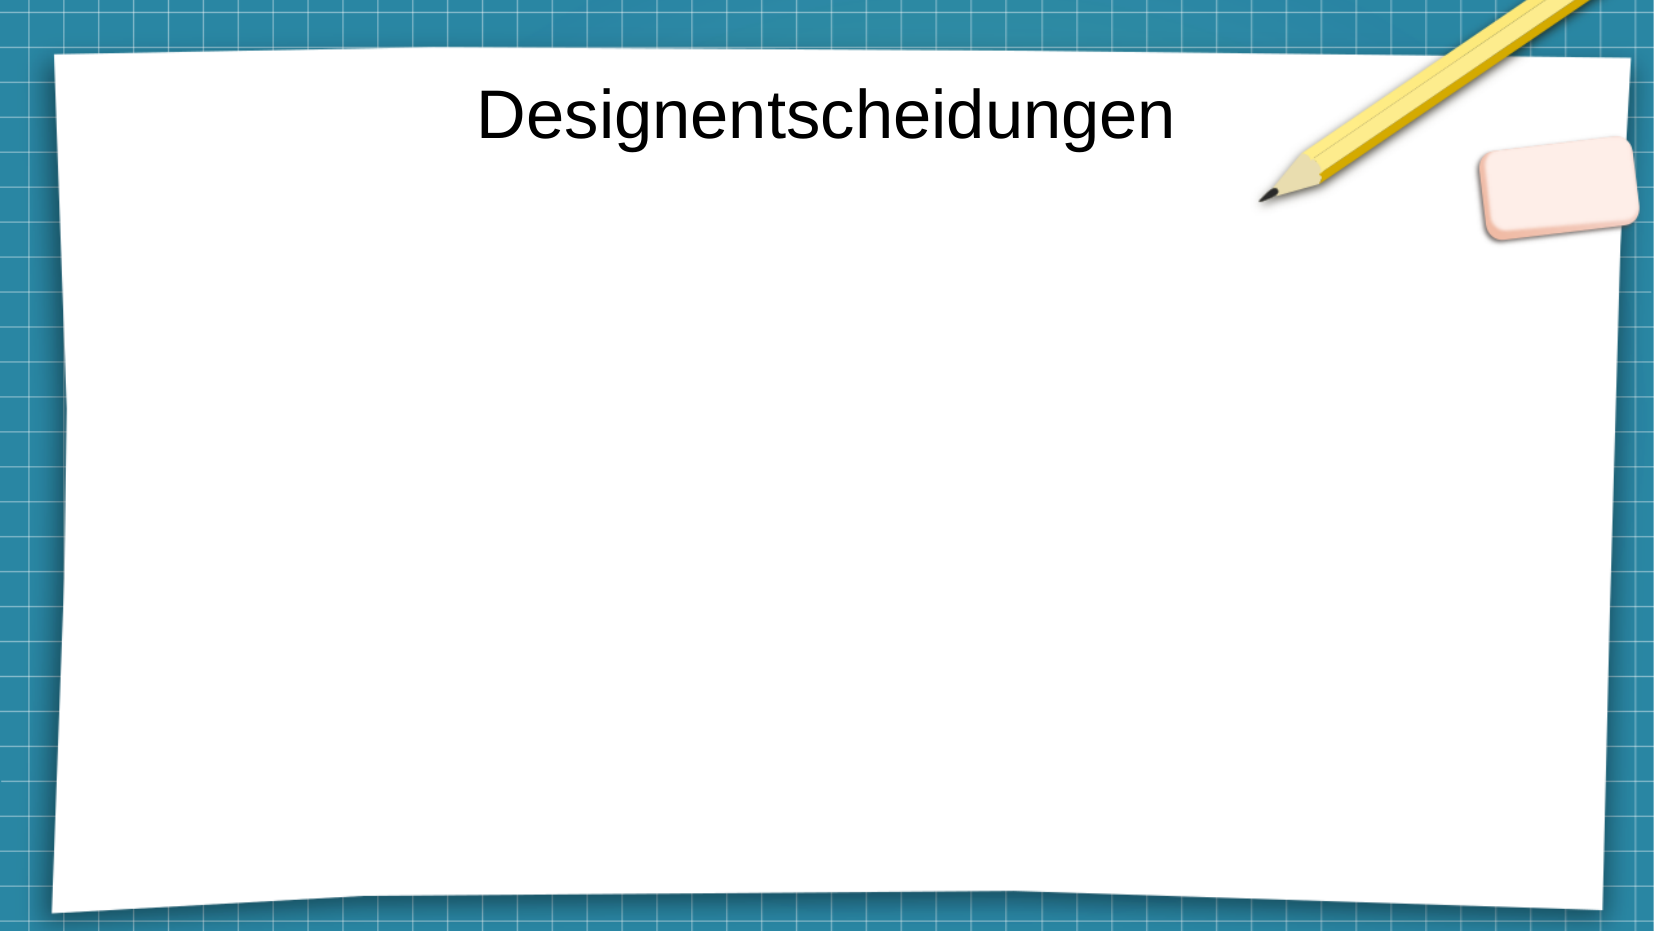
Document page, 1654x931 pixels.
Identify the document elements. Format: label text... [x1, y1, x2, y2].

title Designentscheidungen [82, 37, 1571, 193]
picture [0, 0, 1654, 931]
